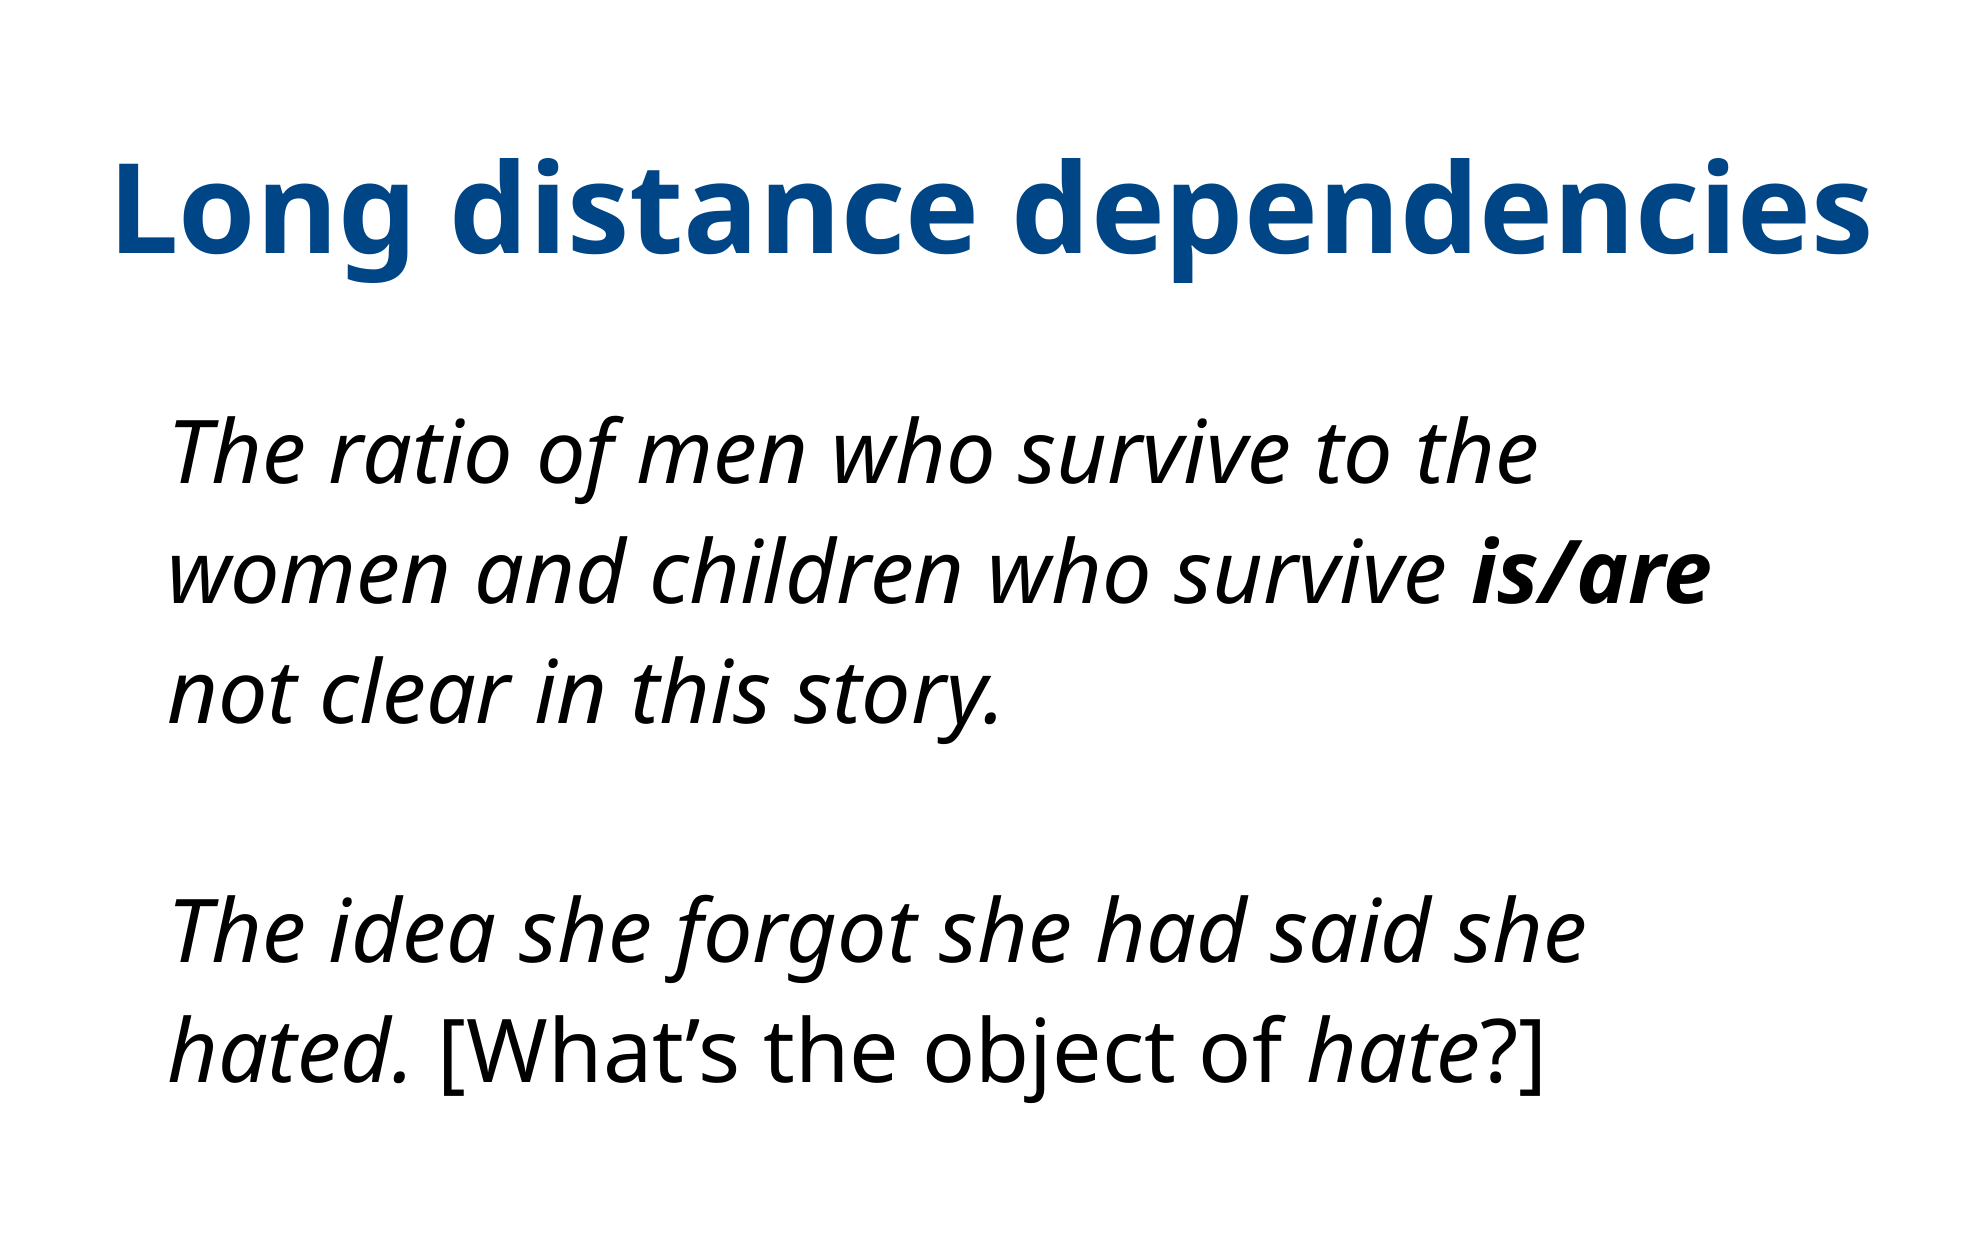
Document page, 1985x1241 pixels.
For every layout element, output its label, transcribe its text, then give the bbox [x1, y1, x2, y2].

list The ratio of men who survive to the women and children who survive is/are not clear in this story. The idea she forgot she had said she hated. [What’s the object of hate?] [99, 389, 1846, 1110]
title Long distance dependencies [99, 49, 1885, 360]
